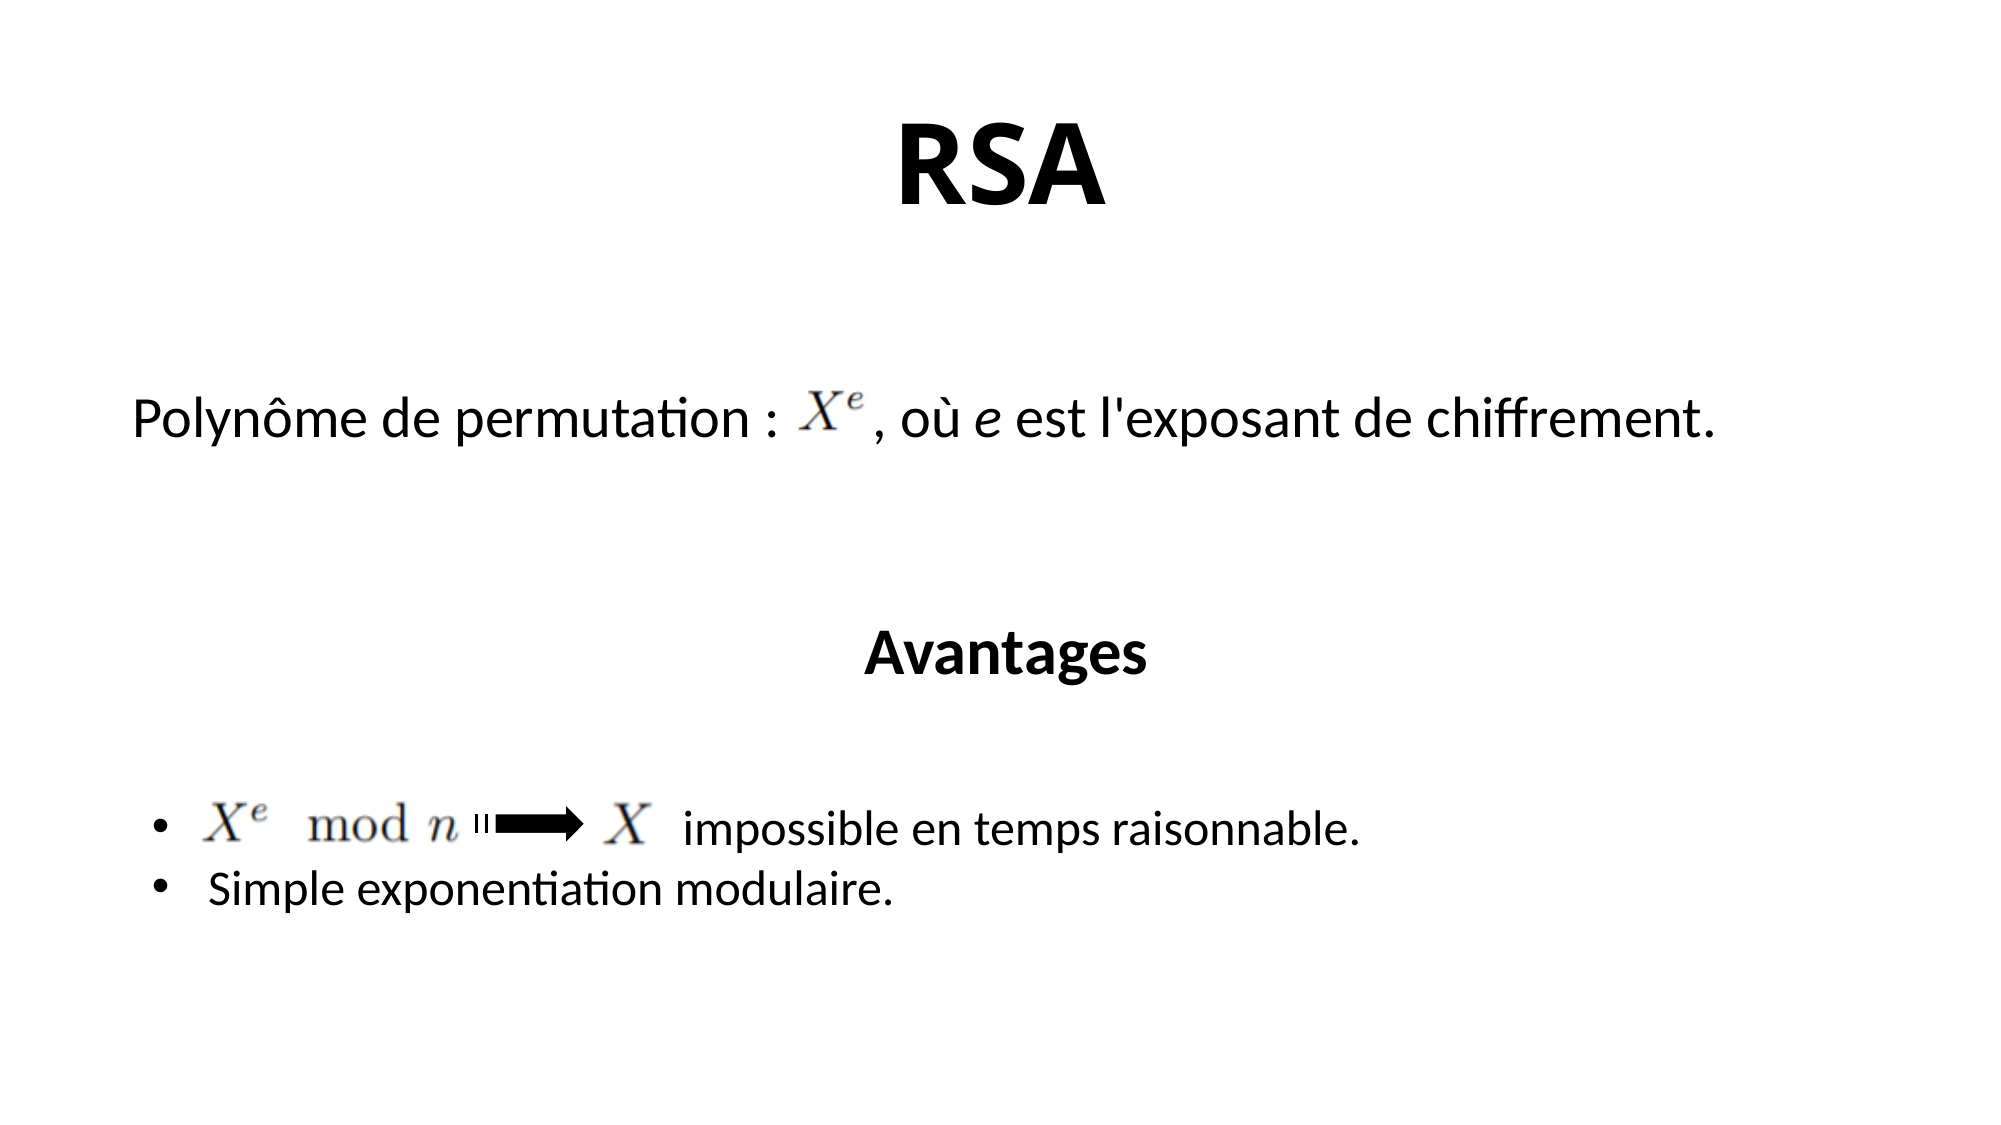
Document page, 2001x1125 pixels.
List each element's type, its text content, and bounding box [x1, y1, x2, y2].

text_box Polynôme de permutation : , où e est l'exposant de chiffrement. [117, 371, 1909, 457]
picture [196, 793, 465, 857]
text_box impossible en temps raisonnable. Simple exponentiation modulaire. [136, 787, 1454, 924]
picture [601, 787, 656, 862]
picture [785, 380, 873, 447]
text_box [494, 803, 586, 845]
title RSA [137, 59, 1863, 278]
text_box [474, 813, 480, 834]
text_box Avantages [145, 600, 1868, 697]
text_box [484, 813, 490, 834]
